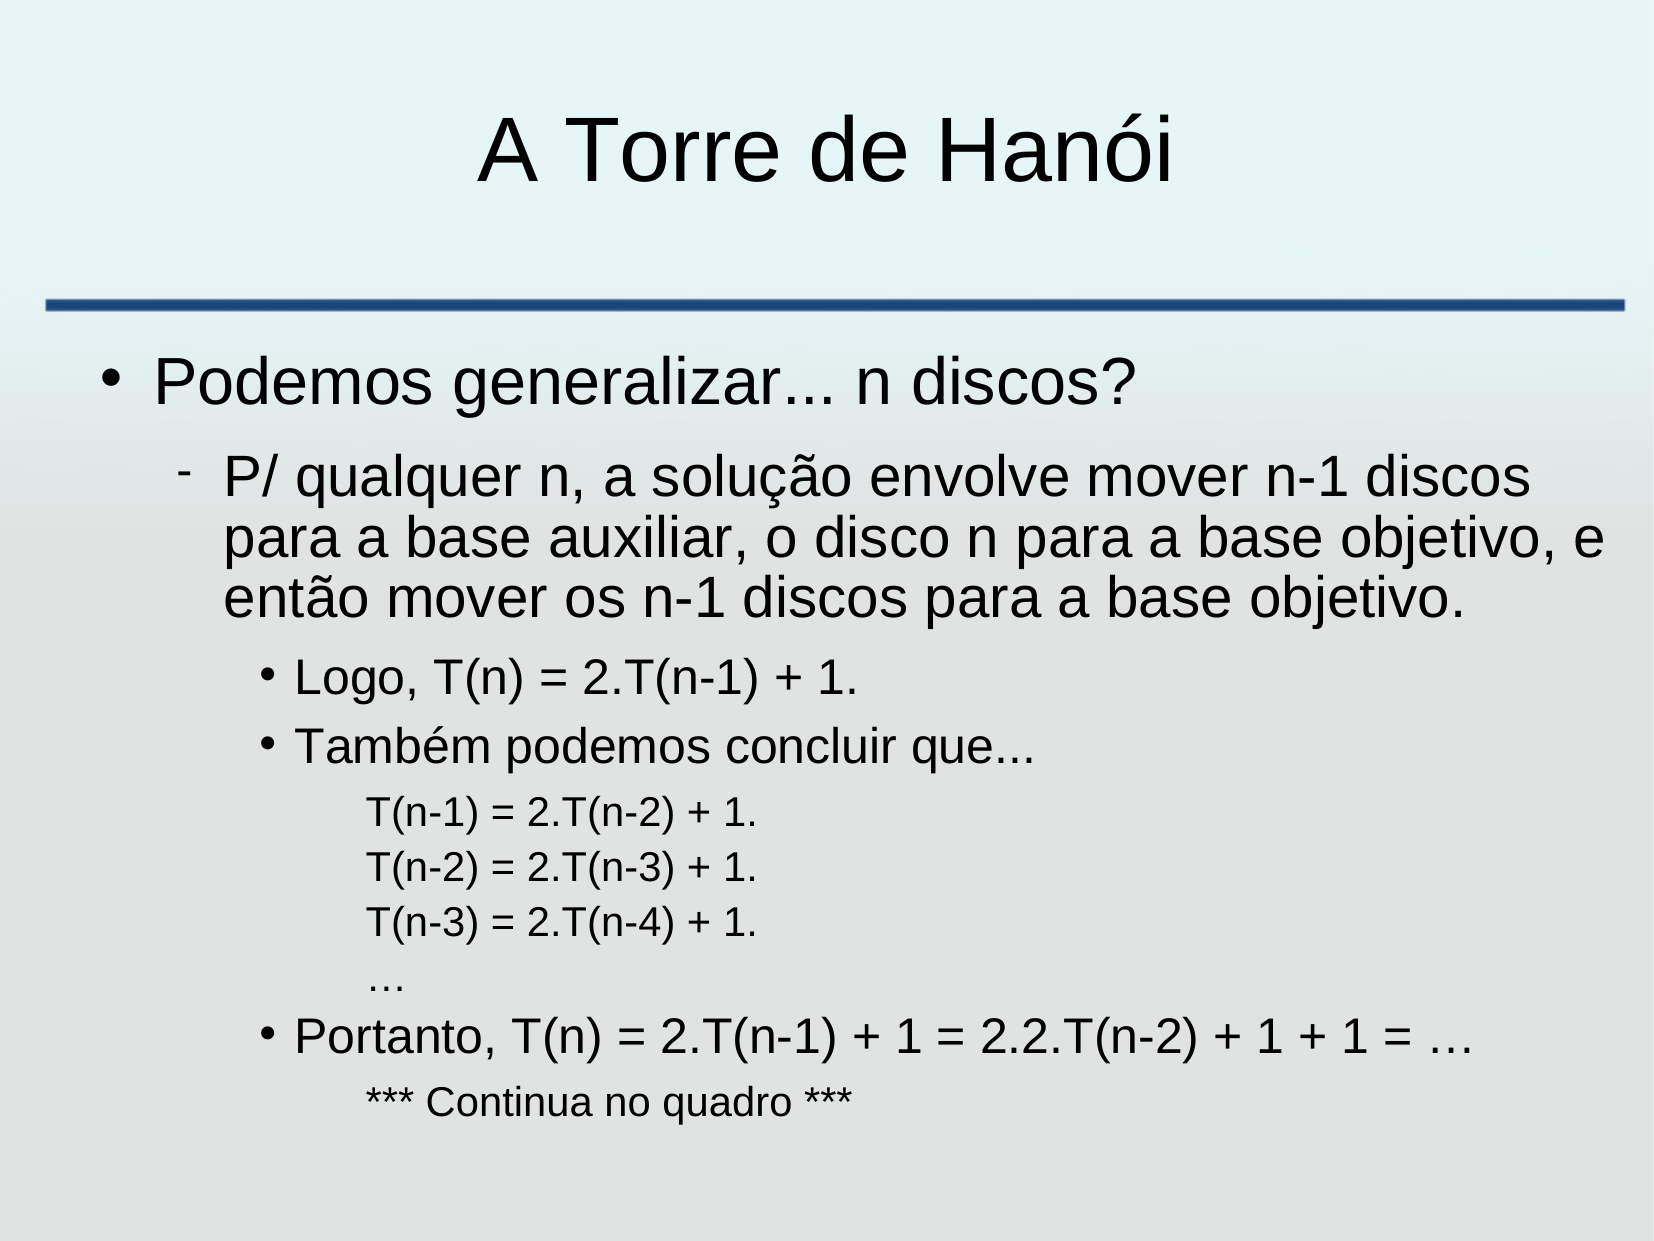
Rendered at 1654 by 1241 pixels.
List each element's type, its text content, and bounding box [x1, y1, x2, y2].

list Podemos generalizar... n discos? P/ qualquer n, a solução envolve mover n-1 discos para a base auxiliar, o disco n para a base objetivo, e então mover os n-1 discos para a base objetivo. Logo, T(n) = 2.T(n-1) + 1. Também podemos concluir que... T(n-1) = 2.T(n-2) + 1. T(n-2) = 2.T(n-3) + 1. T(n-3) = 2.T(n-4) + 1. … Portanto, T(n) = 2.T(n-1) + 1 = 2.2.T(n-2) + 1 + 1 = … *** Continua no quadro *** [82, 349, 1618, 1186]
picture [0, 0, 1654, 1241]
title A Torre de Hanói [29, 56, 1625, 249]
